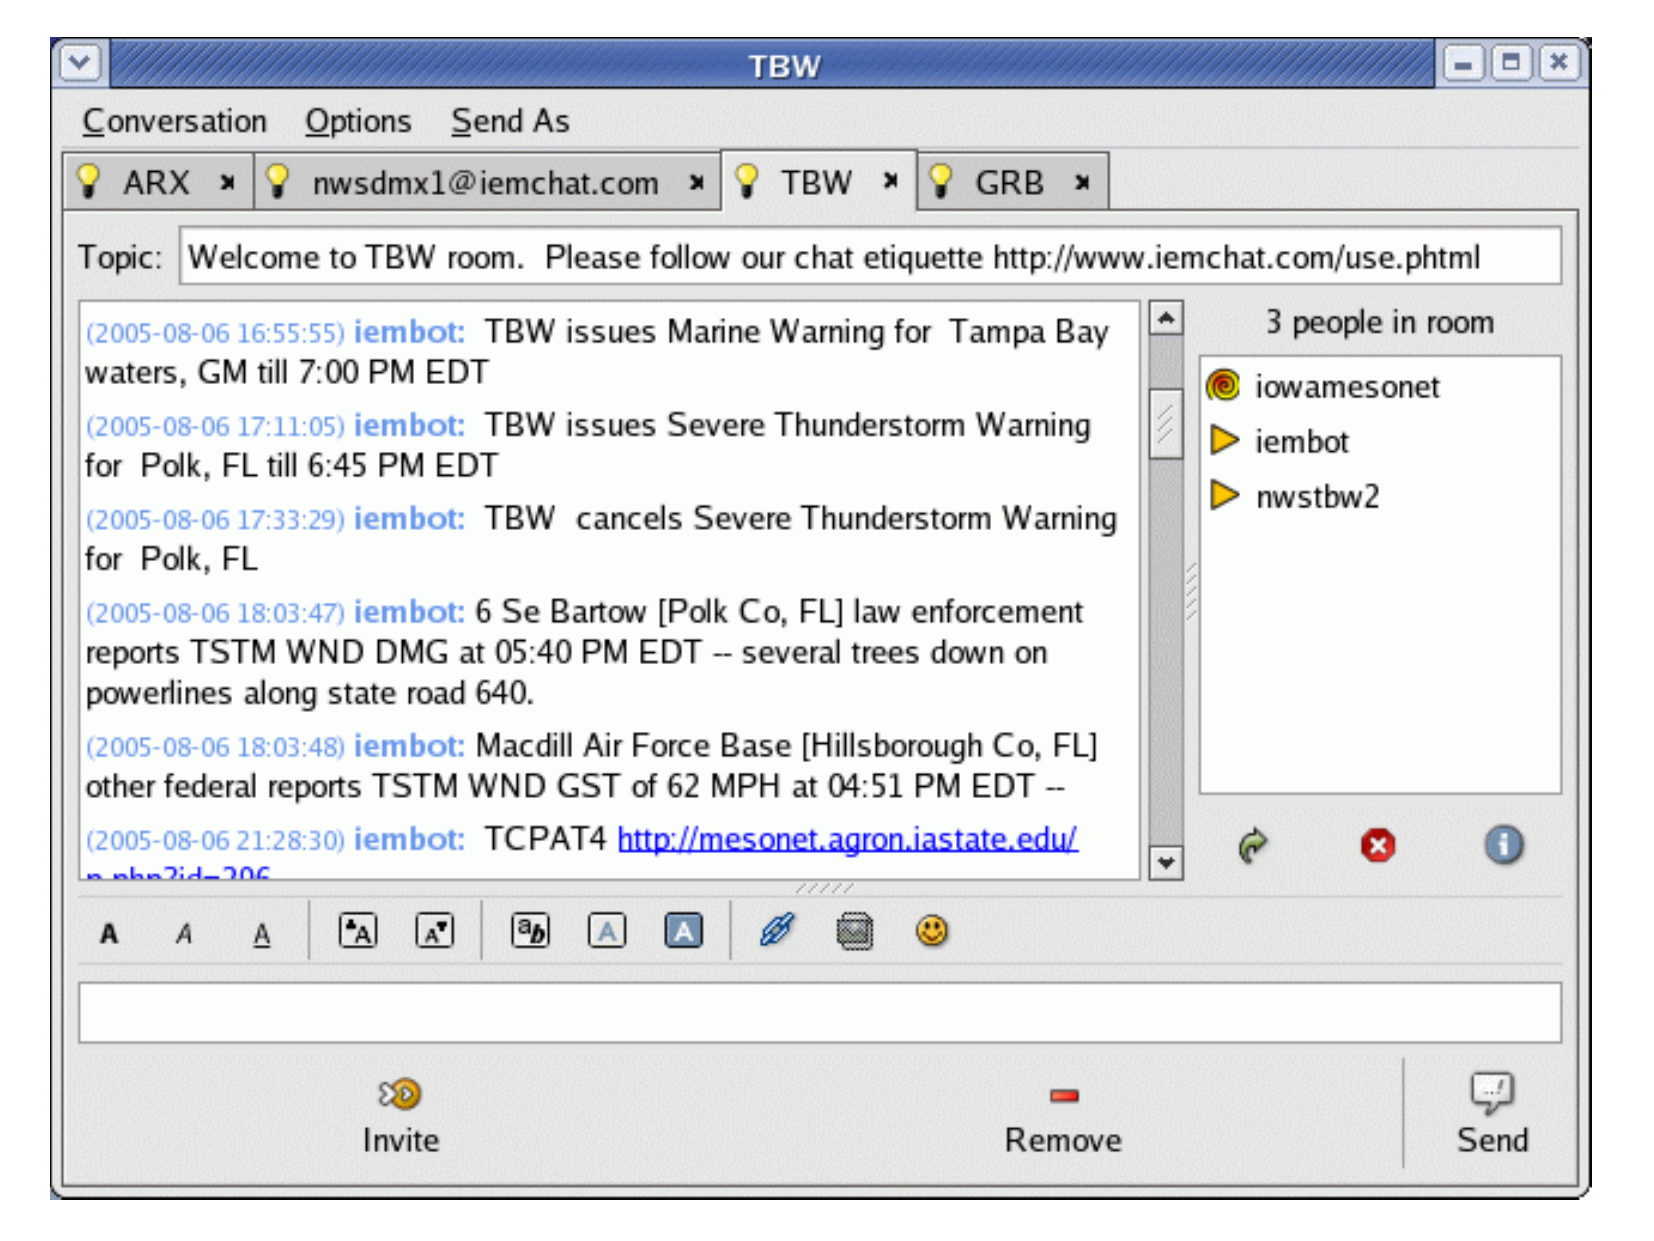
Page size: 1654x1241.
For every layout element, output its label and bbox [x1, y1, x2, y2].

picture [50, 37, 1592, 1201]
